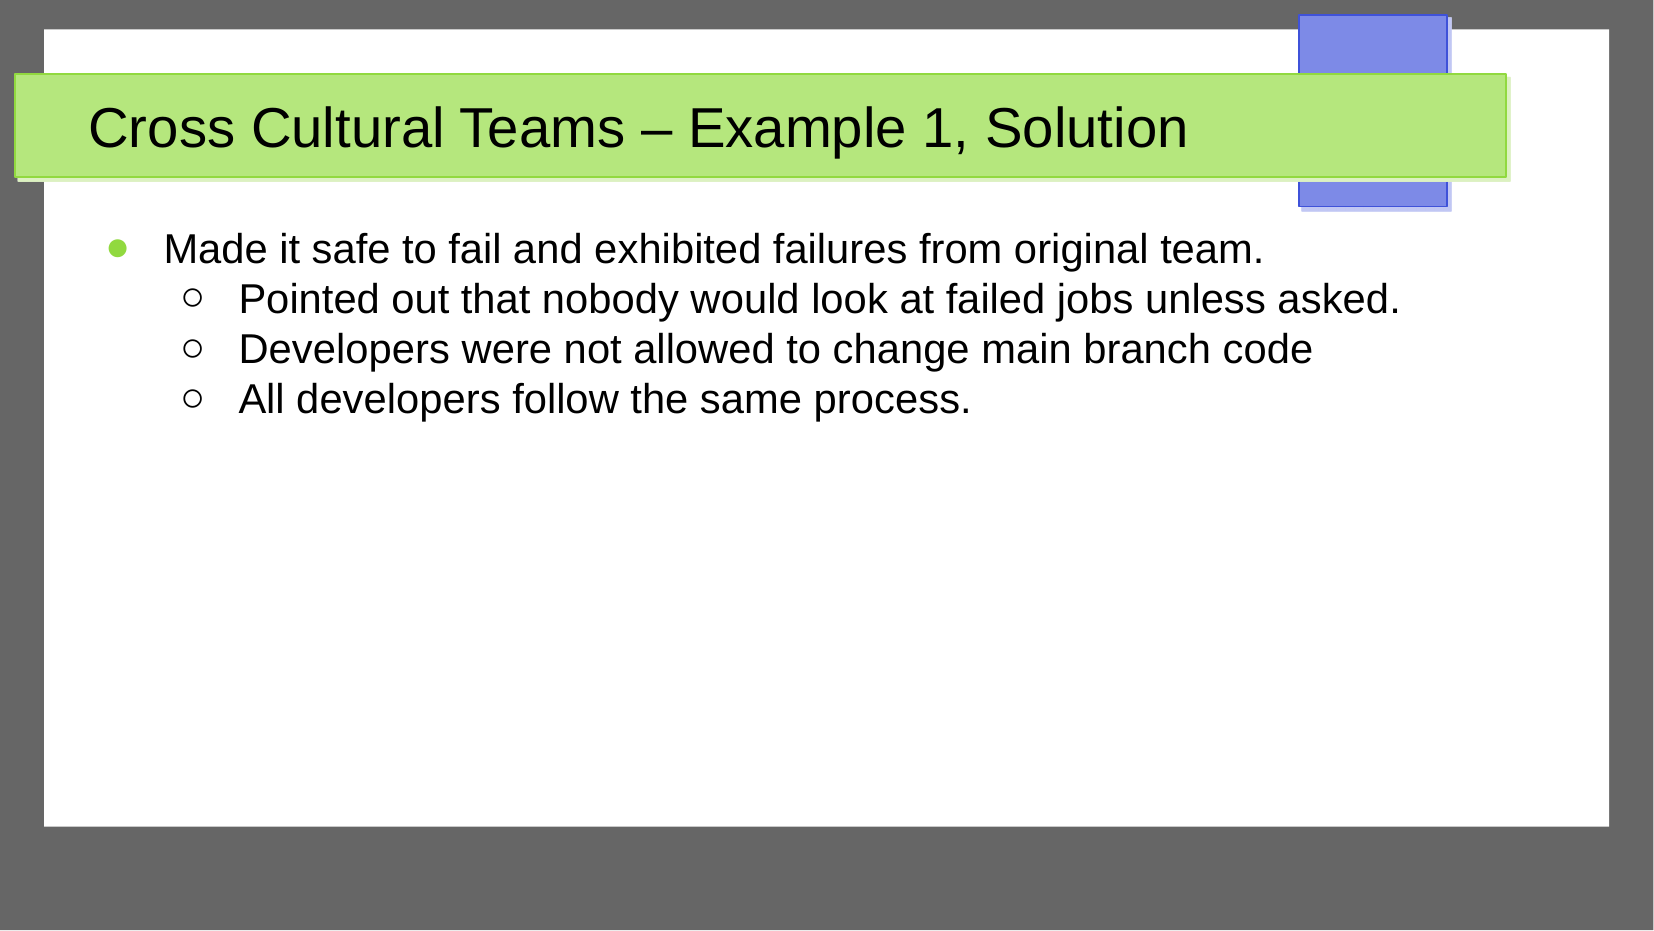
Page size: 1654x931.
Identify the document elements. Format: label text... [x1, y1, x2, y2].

text_box Cross Cultural Teams – Example 1, Solution [88, 73, 1506, 178]
text_box Made it safe to fail and exhibited failures from original team. Pointed out that nobody would look at failed jobs unless asked. Developers were not allowed to change main branch code All developers follow the same process. [88, 221, 1565, 812]
